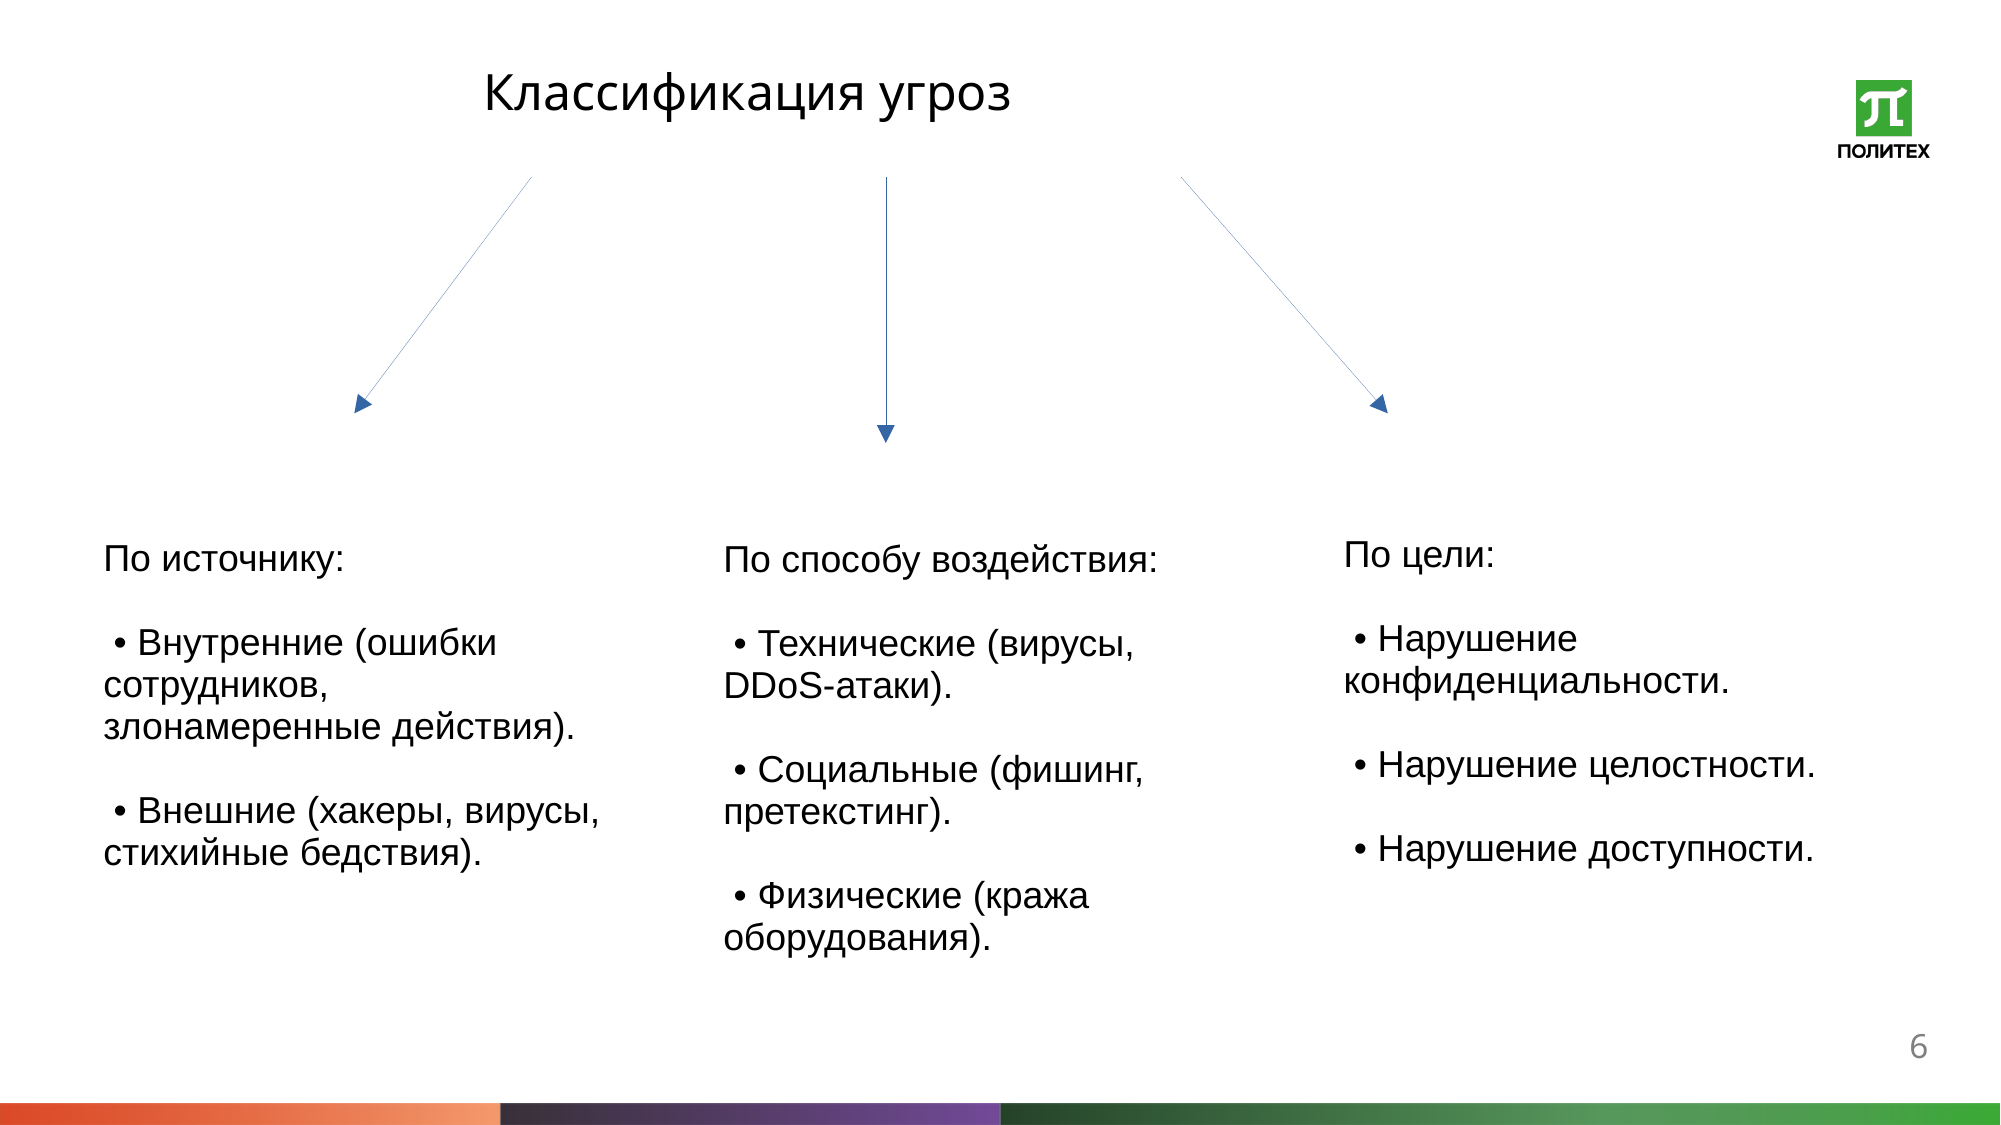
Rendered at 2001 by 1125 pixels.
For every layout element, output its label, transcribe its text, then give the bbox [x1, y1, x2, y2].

text_box По источнику: • Внутренние (ошибки сотрудников, злонамеренные действия). • Внешние (хакеры, вирусы, стихийные бедствия). [88, 530, 621, 882]
picture [1838, 80, 1930, 158]
text_box По цели: • Нарушение конфиденциальности. • Нарушение целостности. • Нарушение доступности. [1328, 525, 1932, 886]
slide_number <номер> [1493, 1018, 1944, 1079]
text_box По способу воздействия: • Технические (вирусы, DDoS‑атаки). • Социальные (фишинг, претекстинг). • Физические (кража оборудования). [708, 531, 1207, 967]
picture [0, 1103, 2000, 1125]
text_box Классификация угроз [130, 60, 1834, 160]
